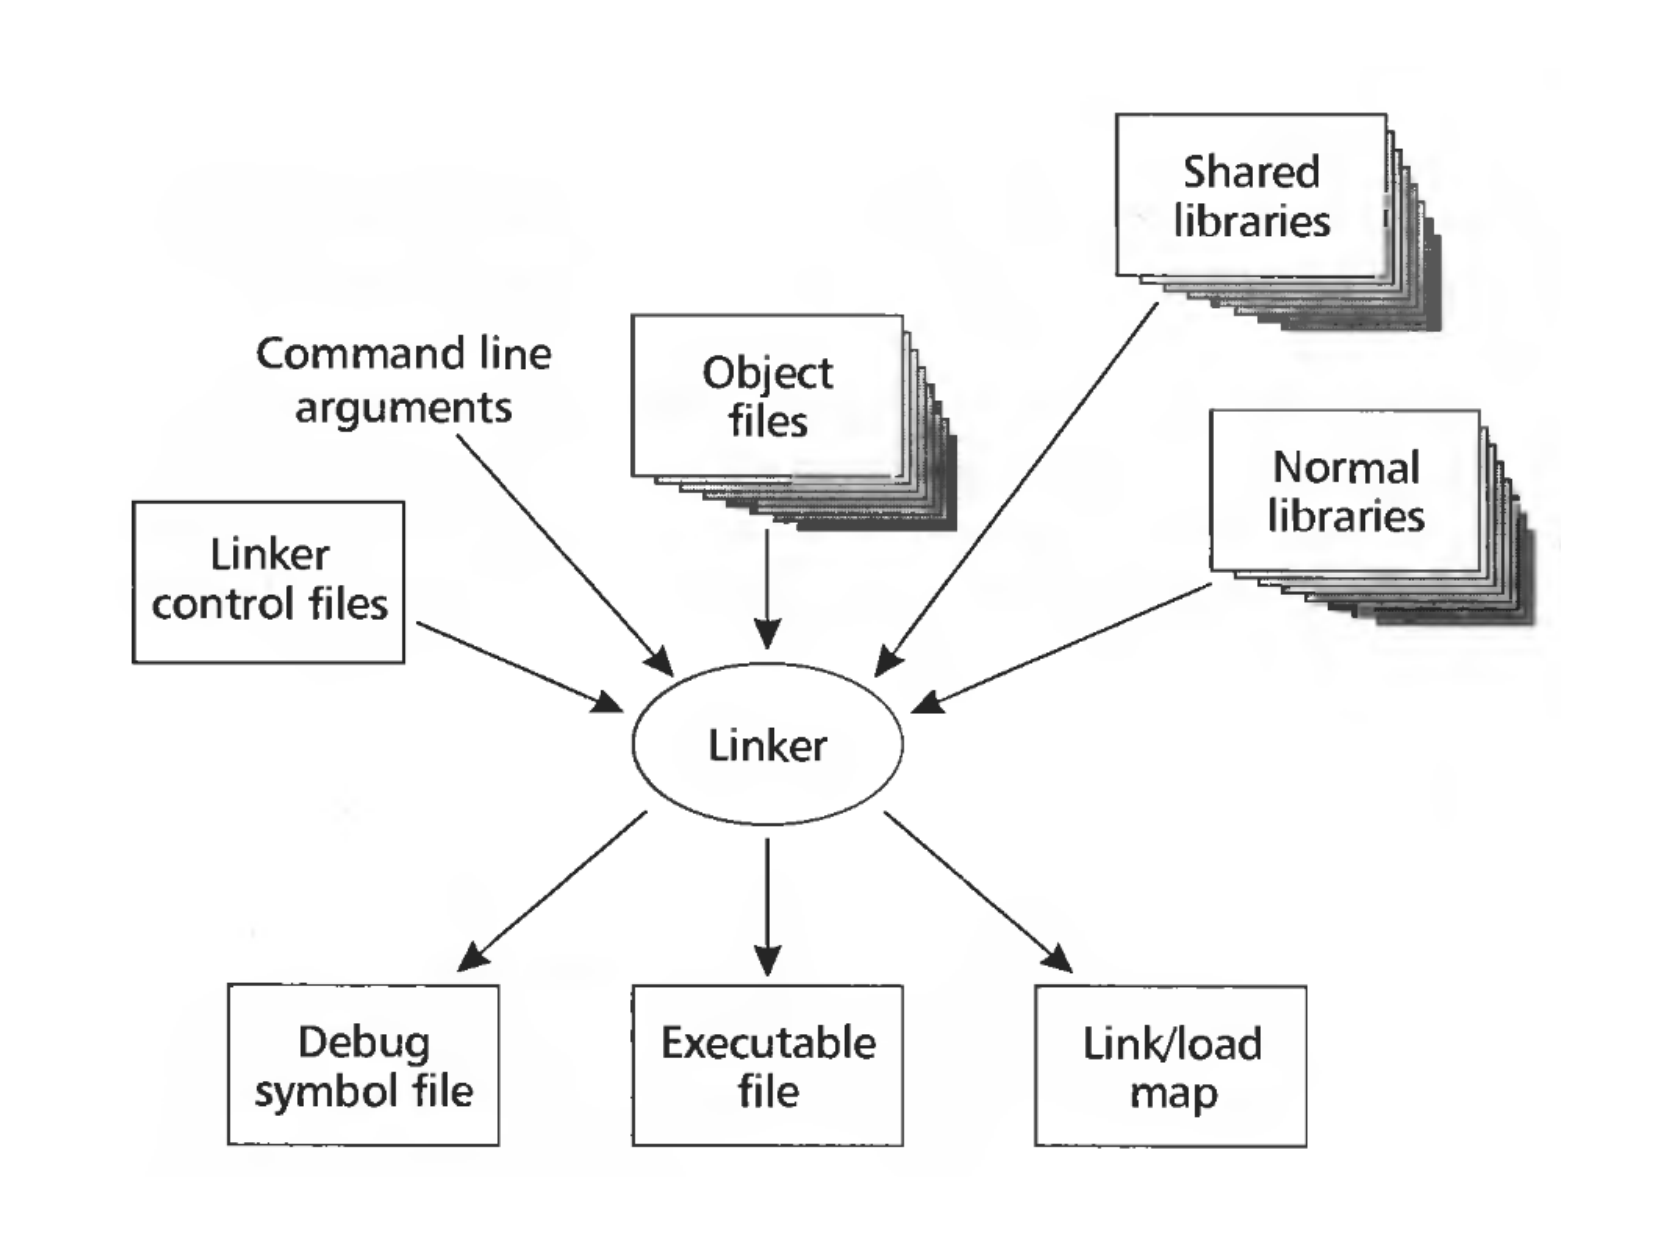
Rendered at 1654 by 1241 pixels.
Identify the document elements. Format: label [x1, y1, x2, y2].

picture [96, 66, 1561, 1177]
